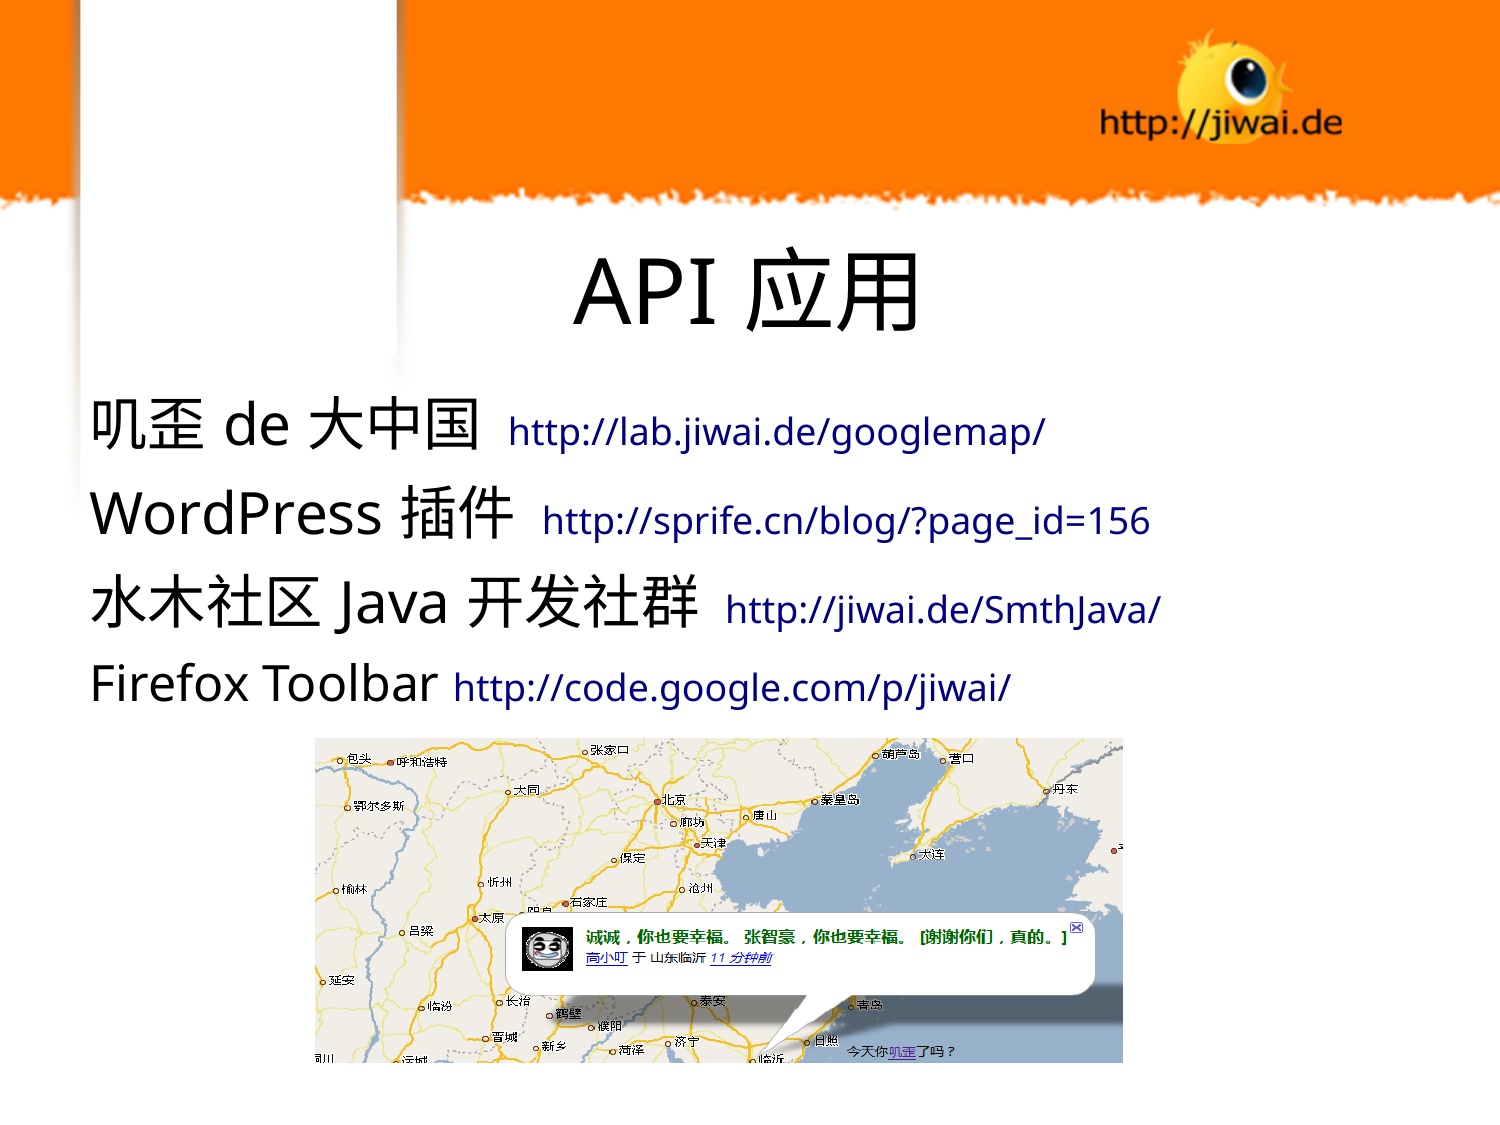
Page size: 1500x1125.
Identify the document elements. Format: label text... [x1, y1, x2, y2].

title API应用 [75, 210, 1426, 383]
list 叽歪de大中国 http://lab.jiwai.de/googlemap/ WordPress插件 http://sprife.cn/blog/?page_id=156 水木社区Java开发社群 http://jiwai.de/SmthJava/ Firefox Toolbar http://code.google.com/p/jiwai/ [75, 383, 1426, 1005]
picture [0, 0, 1500, 1125]
